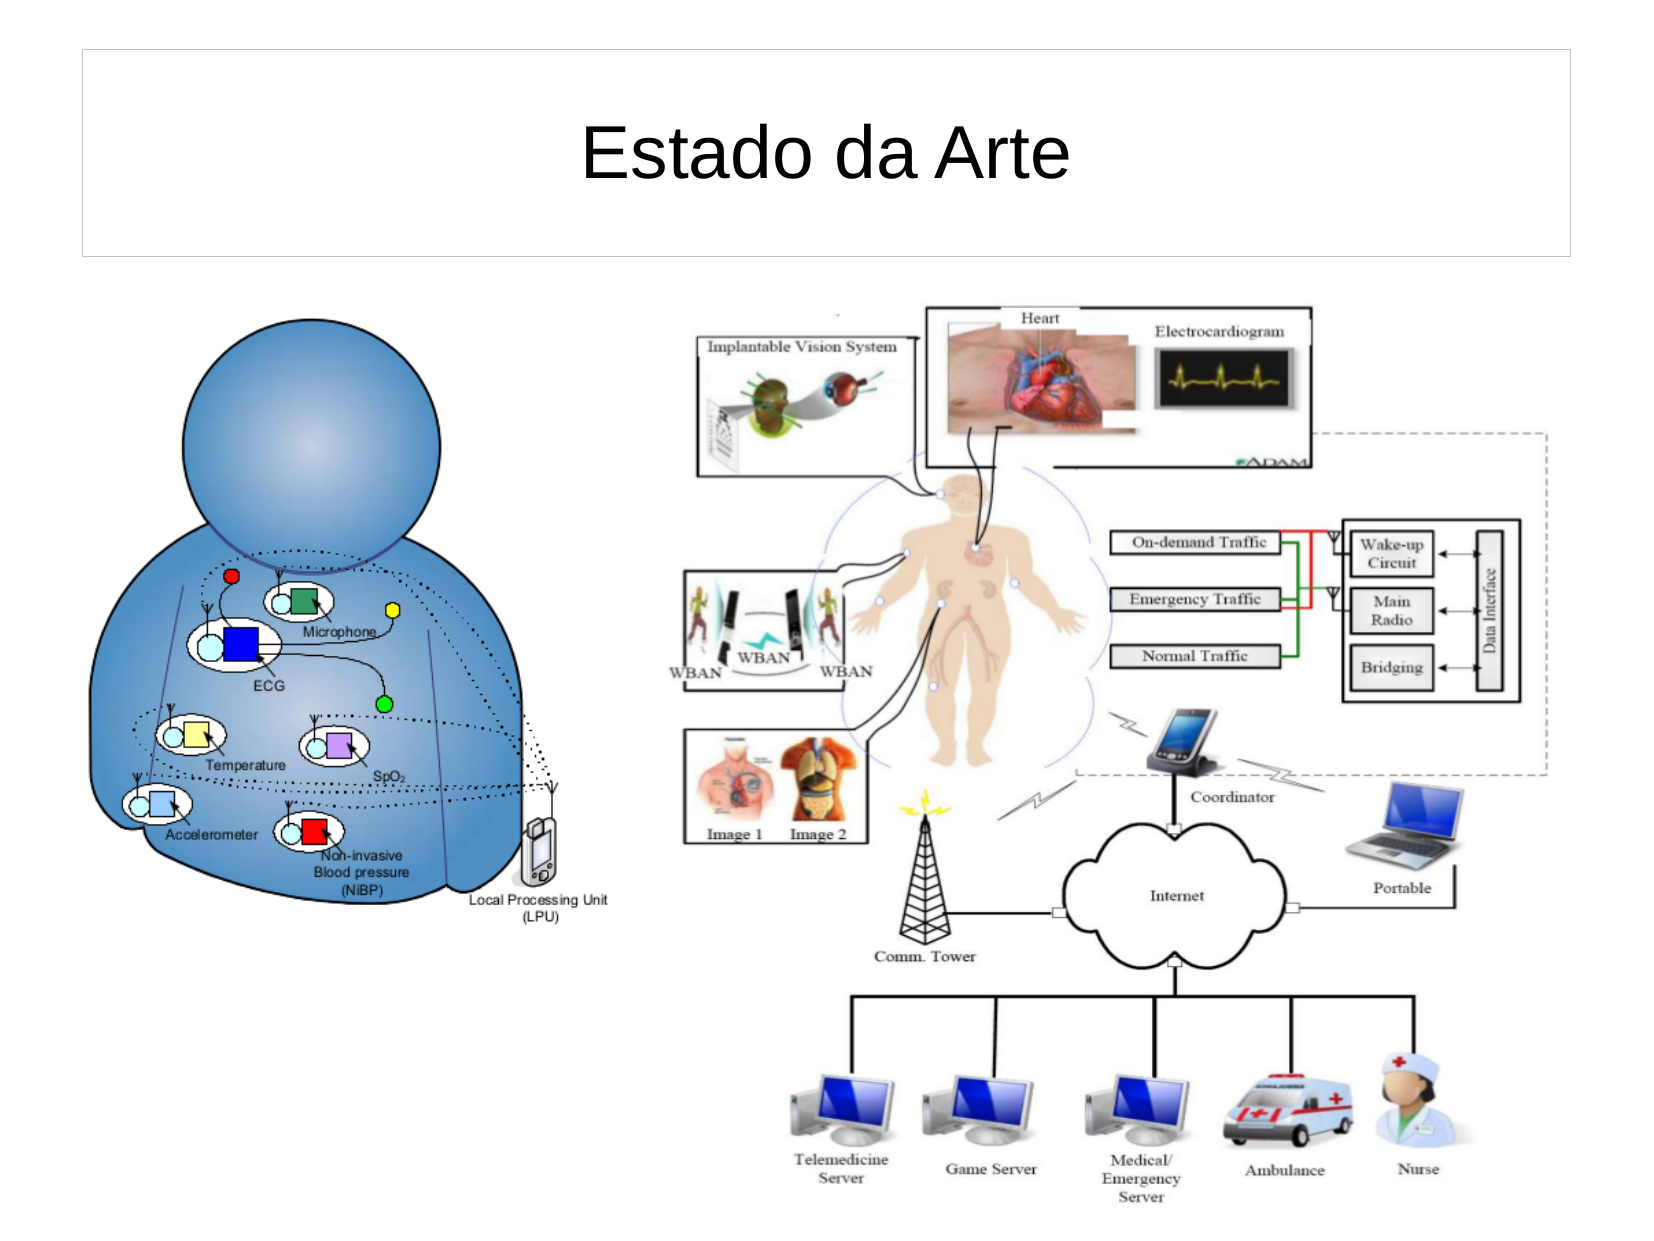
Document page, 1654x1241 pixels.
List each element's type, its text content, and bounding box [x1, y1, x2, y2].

picture [60, 305, 616, 931]
picture [660, 290, 1561, 1216]
title Estado da Arte [82, 49, 1571, 257]
